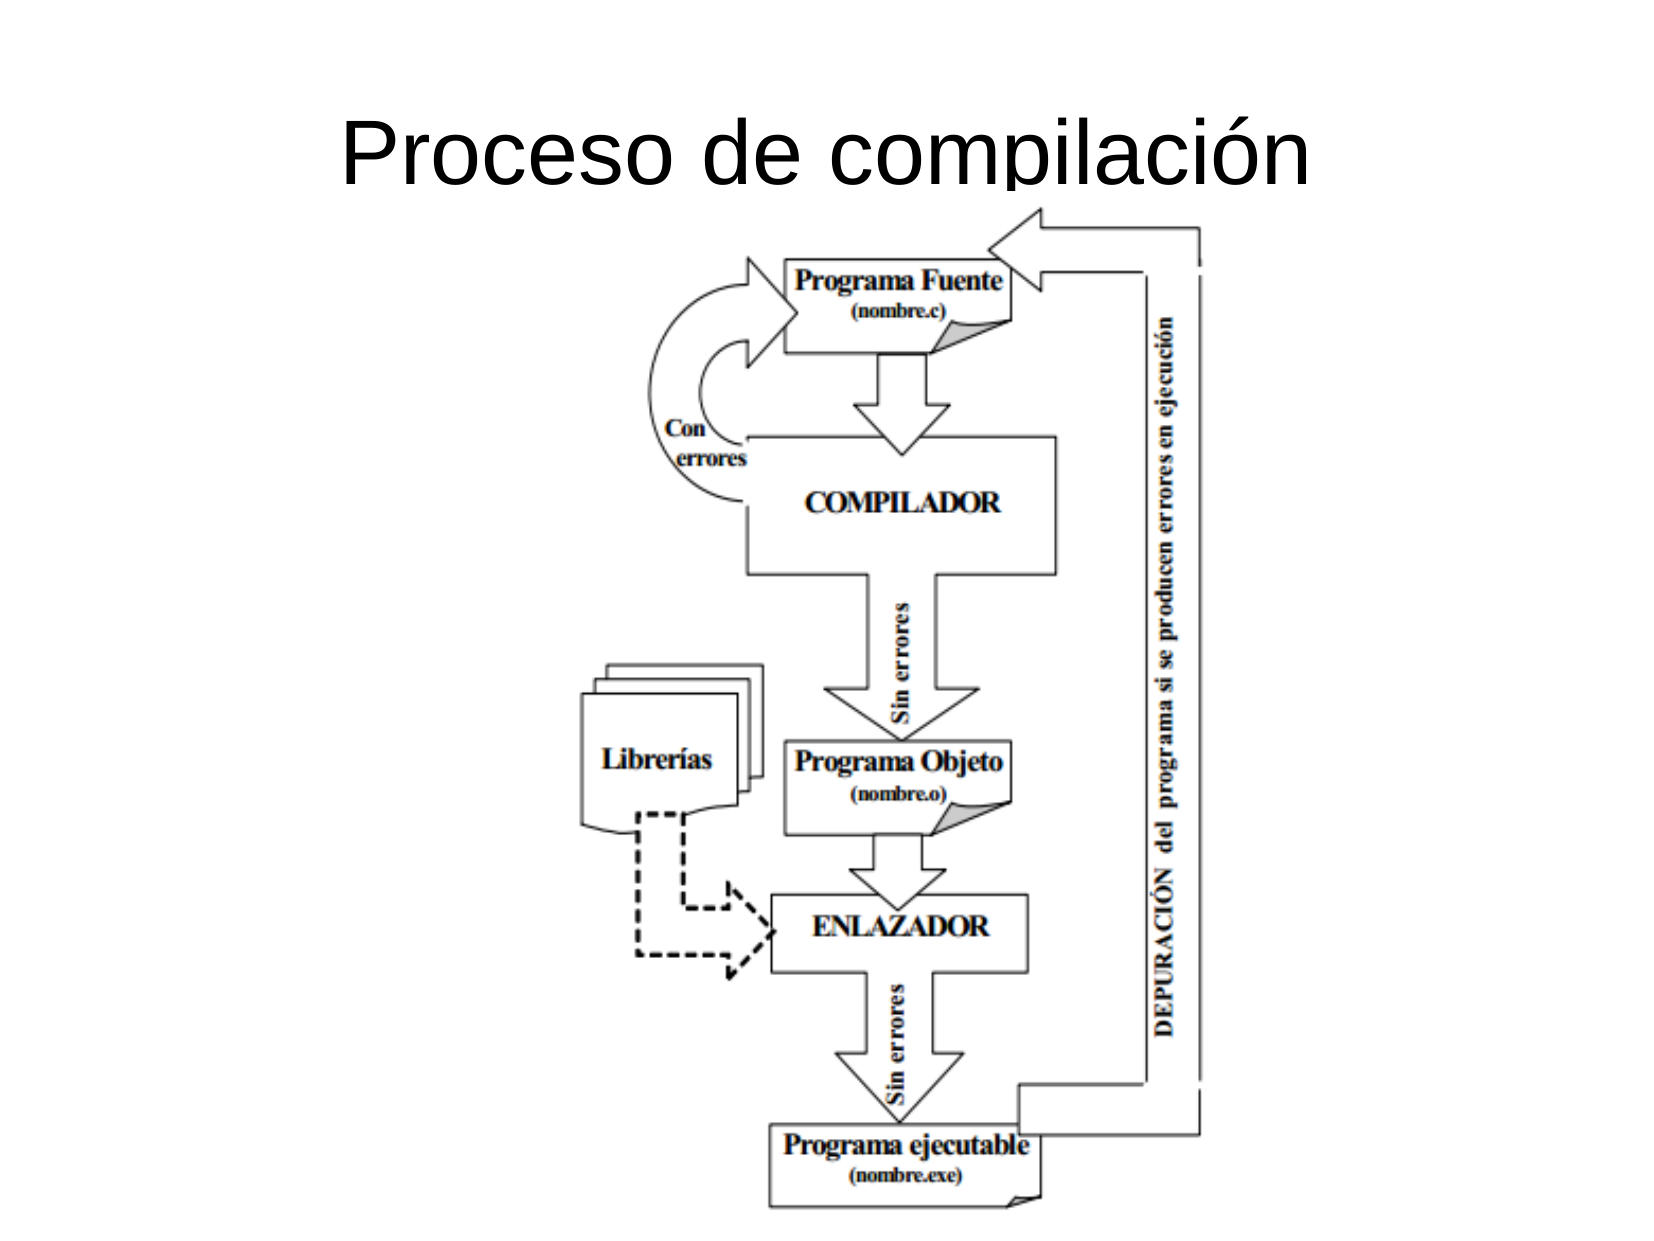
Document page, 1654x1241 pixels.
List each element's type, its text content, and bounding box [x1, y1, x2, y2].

picture [540, 191, 1231, 1227]
title Proceso de compilación [82, 49, 1571, 257]
